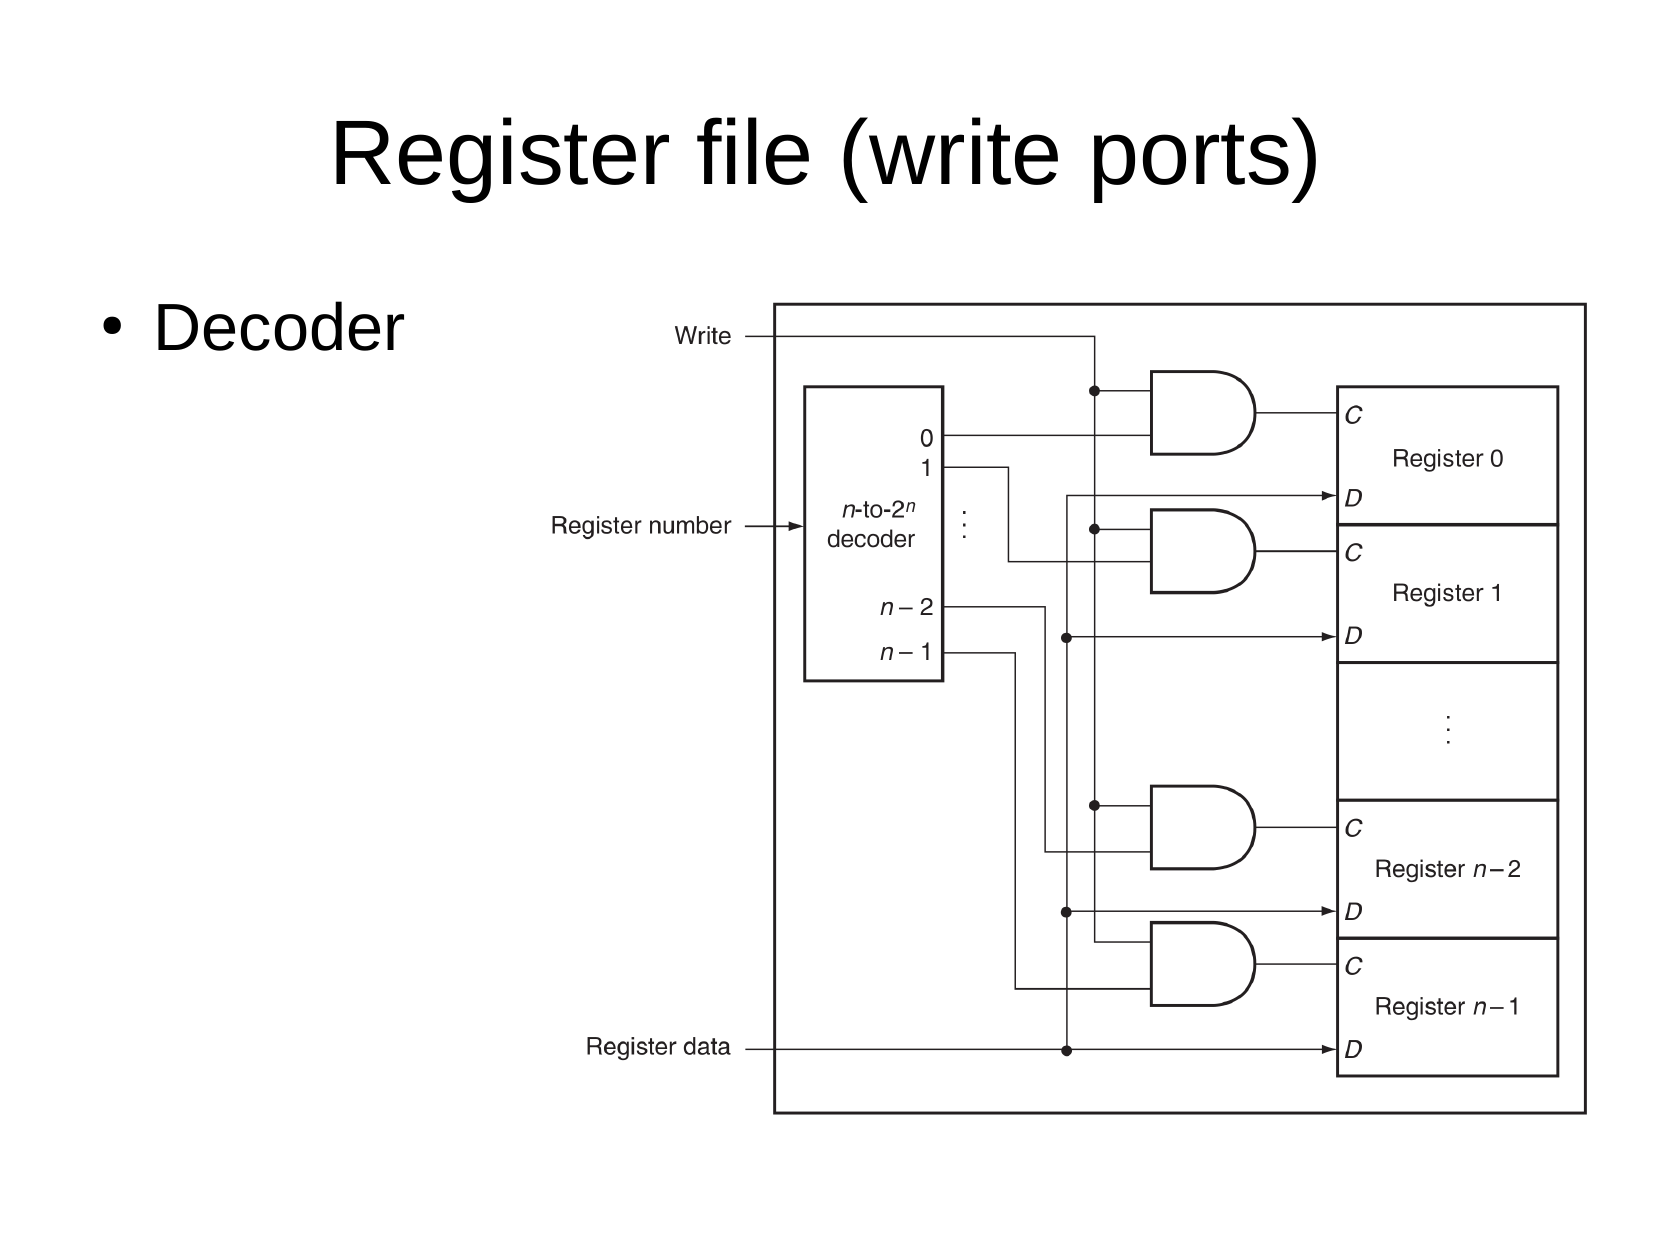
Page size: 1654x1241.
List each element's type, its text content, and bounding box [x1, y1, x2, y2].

list Decoder [82, 290, 525, 1010]
title Register file (write ports) [82, 49, 1571, 257]
picture [525, 260, 1603, 1122]
